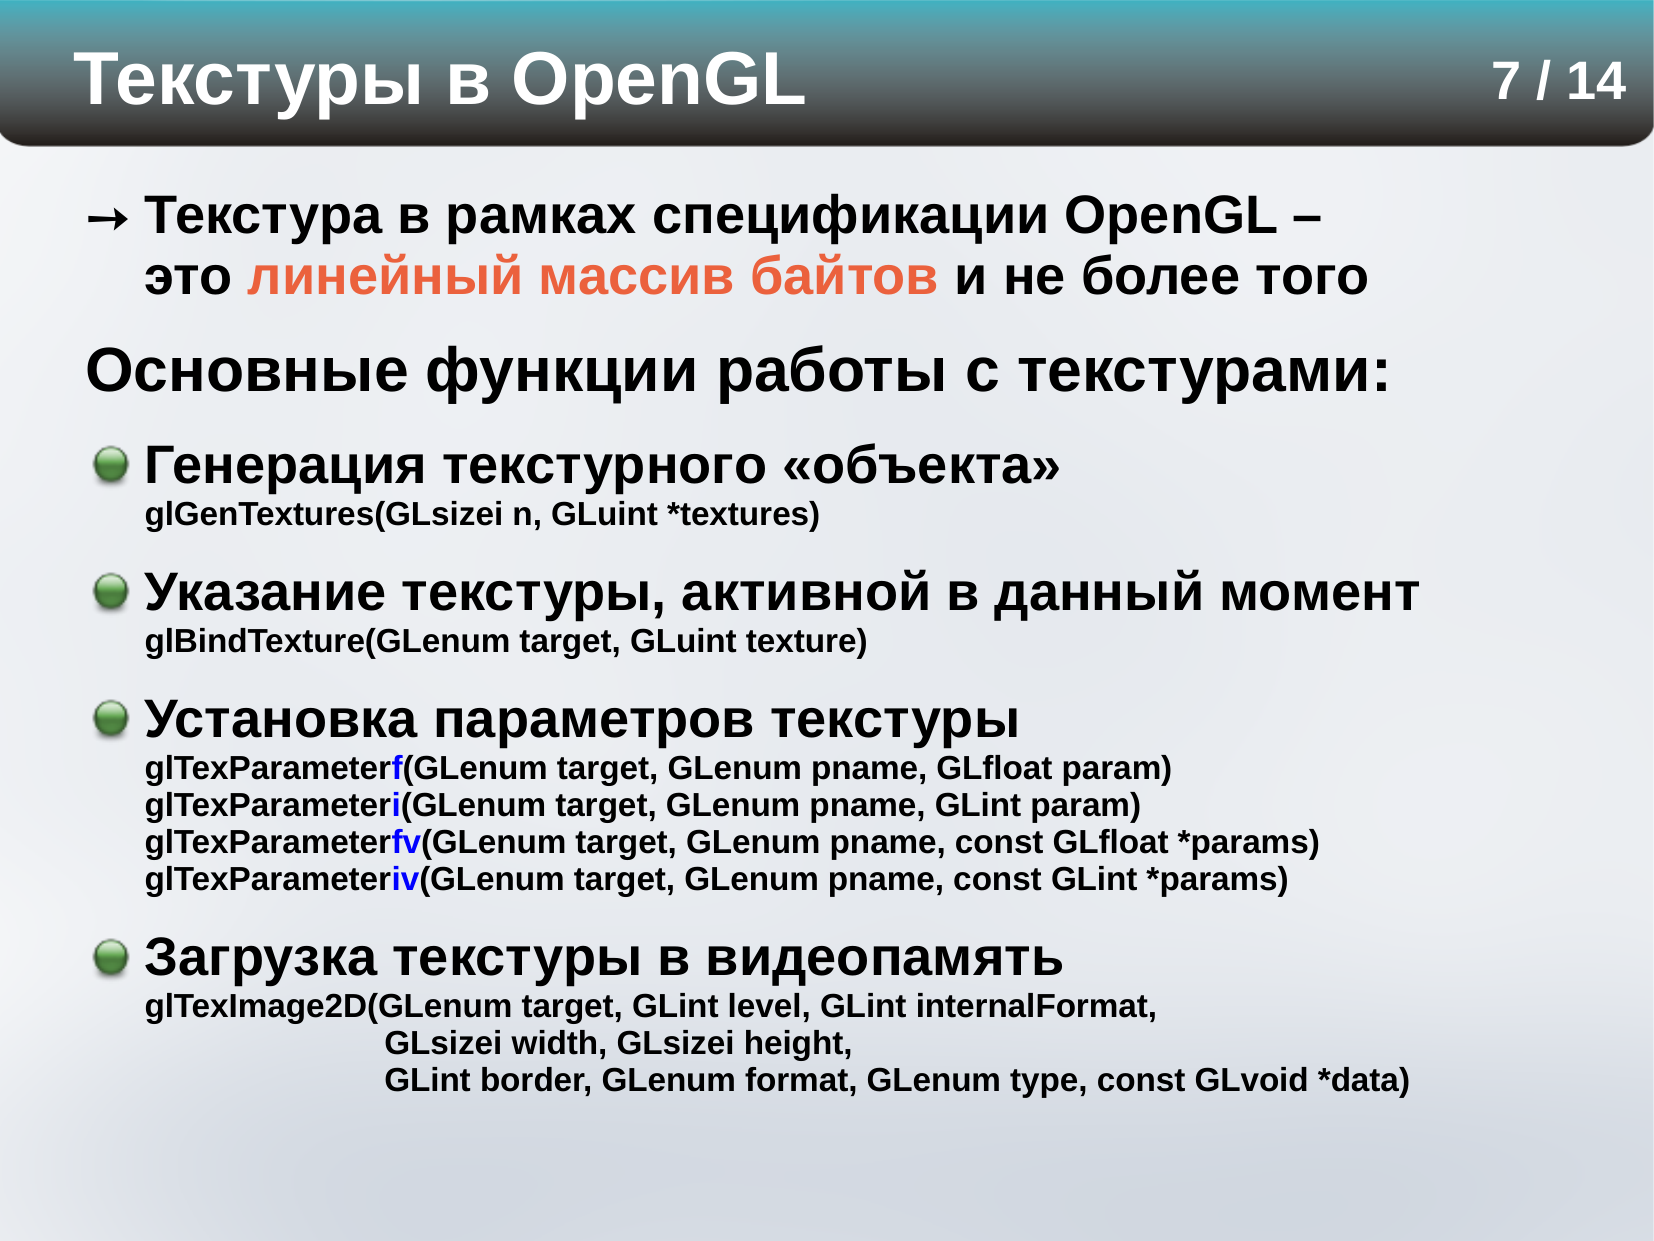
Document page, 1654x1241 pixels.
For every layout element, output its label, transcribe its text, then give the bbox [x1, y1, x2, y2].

text_box <номер> / 14 [1476, 42, 1654, 179]
text_box Текстуры в OpenGL [59, 29, 916, 129]
picture [0, 0, 1654, 1241]
text_box Текстура в рамках спецификации OpenGL – это линейный массив байтов и не более того Основные функции работы с текстурами: Генерация текстурного «объекта» glGenTextures(GLsizei n, GLuint *textures) Указание текстуры, активной в данный момент glBindTexture(GLenum target, GLuint texture) Установка параметров текстуры glTexParameterf(GLenum target, GLenum pname, GLfloat param) glTexParameteri(GLenum target, GLenum pname, GLint param) glTexParameterfv(GLenum target, GLenum pname, const GLfloat *params) glTexParameteriv(GLenum target, GLenum pname, const GLint *params) Загрузка текстуры в видеопамять glTexImage2D(GLenum target, GLint level, GLint internalFormat, GLsizei width, GLsizei height, GLint border, GLenum format, GLenum type, const GLvoid *data) [70, 177, 1595, 1106]
